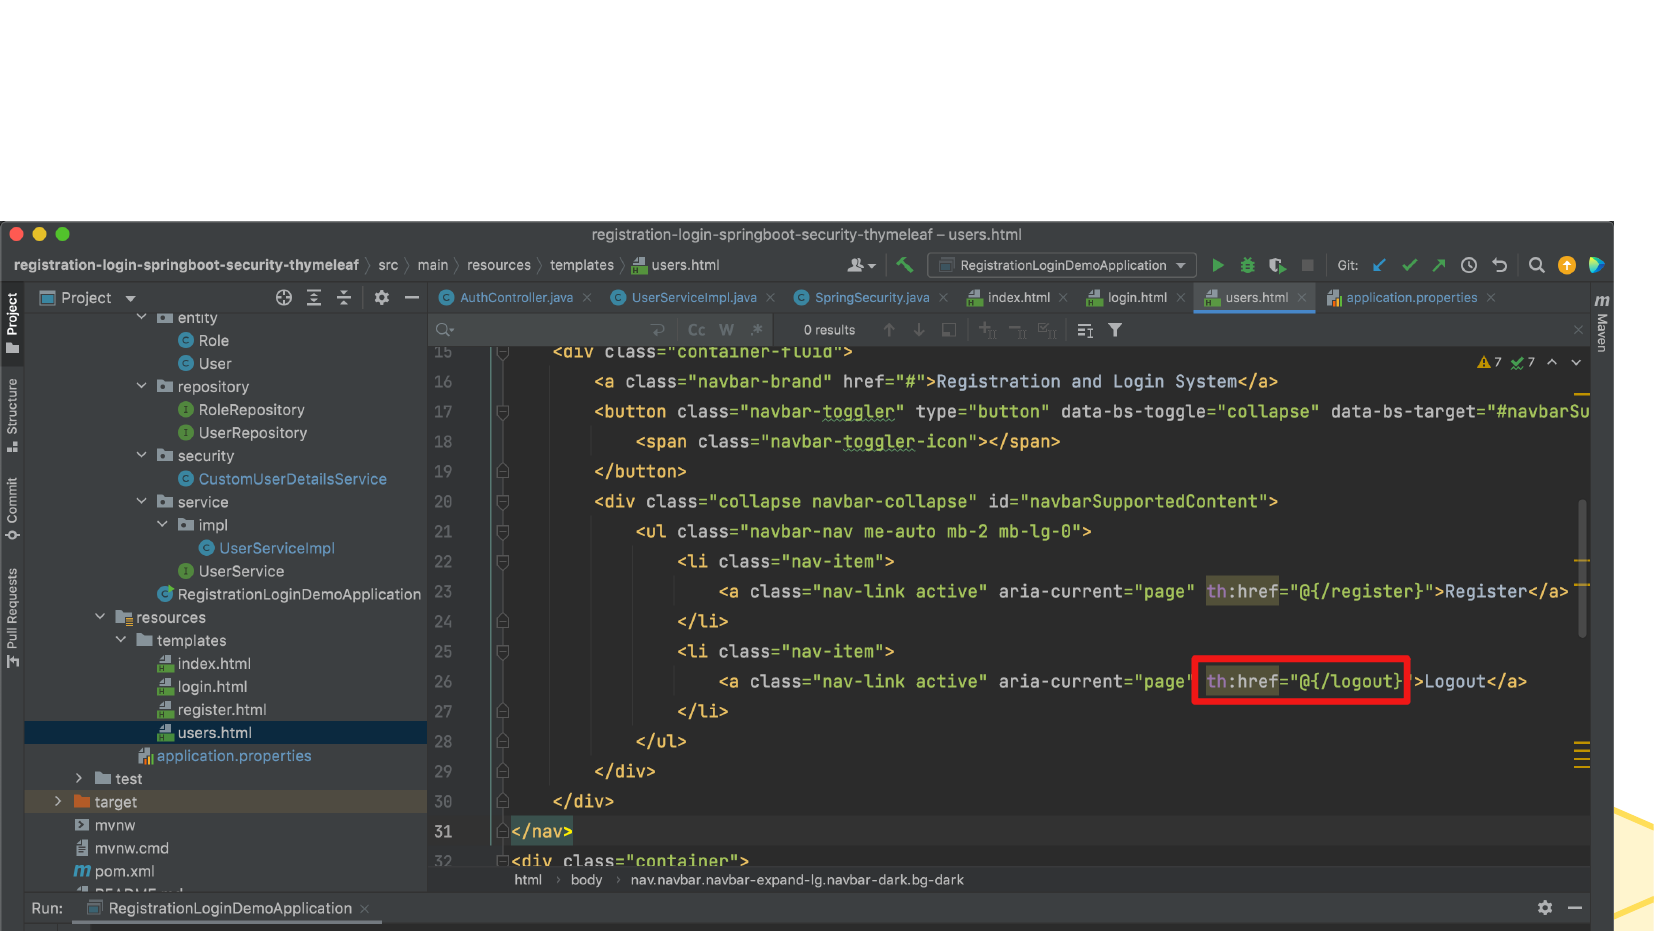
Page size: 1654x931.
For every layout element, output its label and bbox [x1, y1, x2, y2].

picture [0, 221, 1614, 931]
